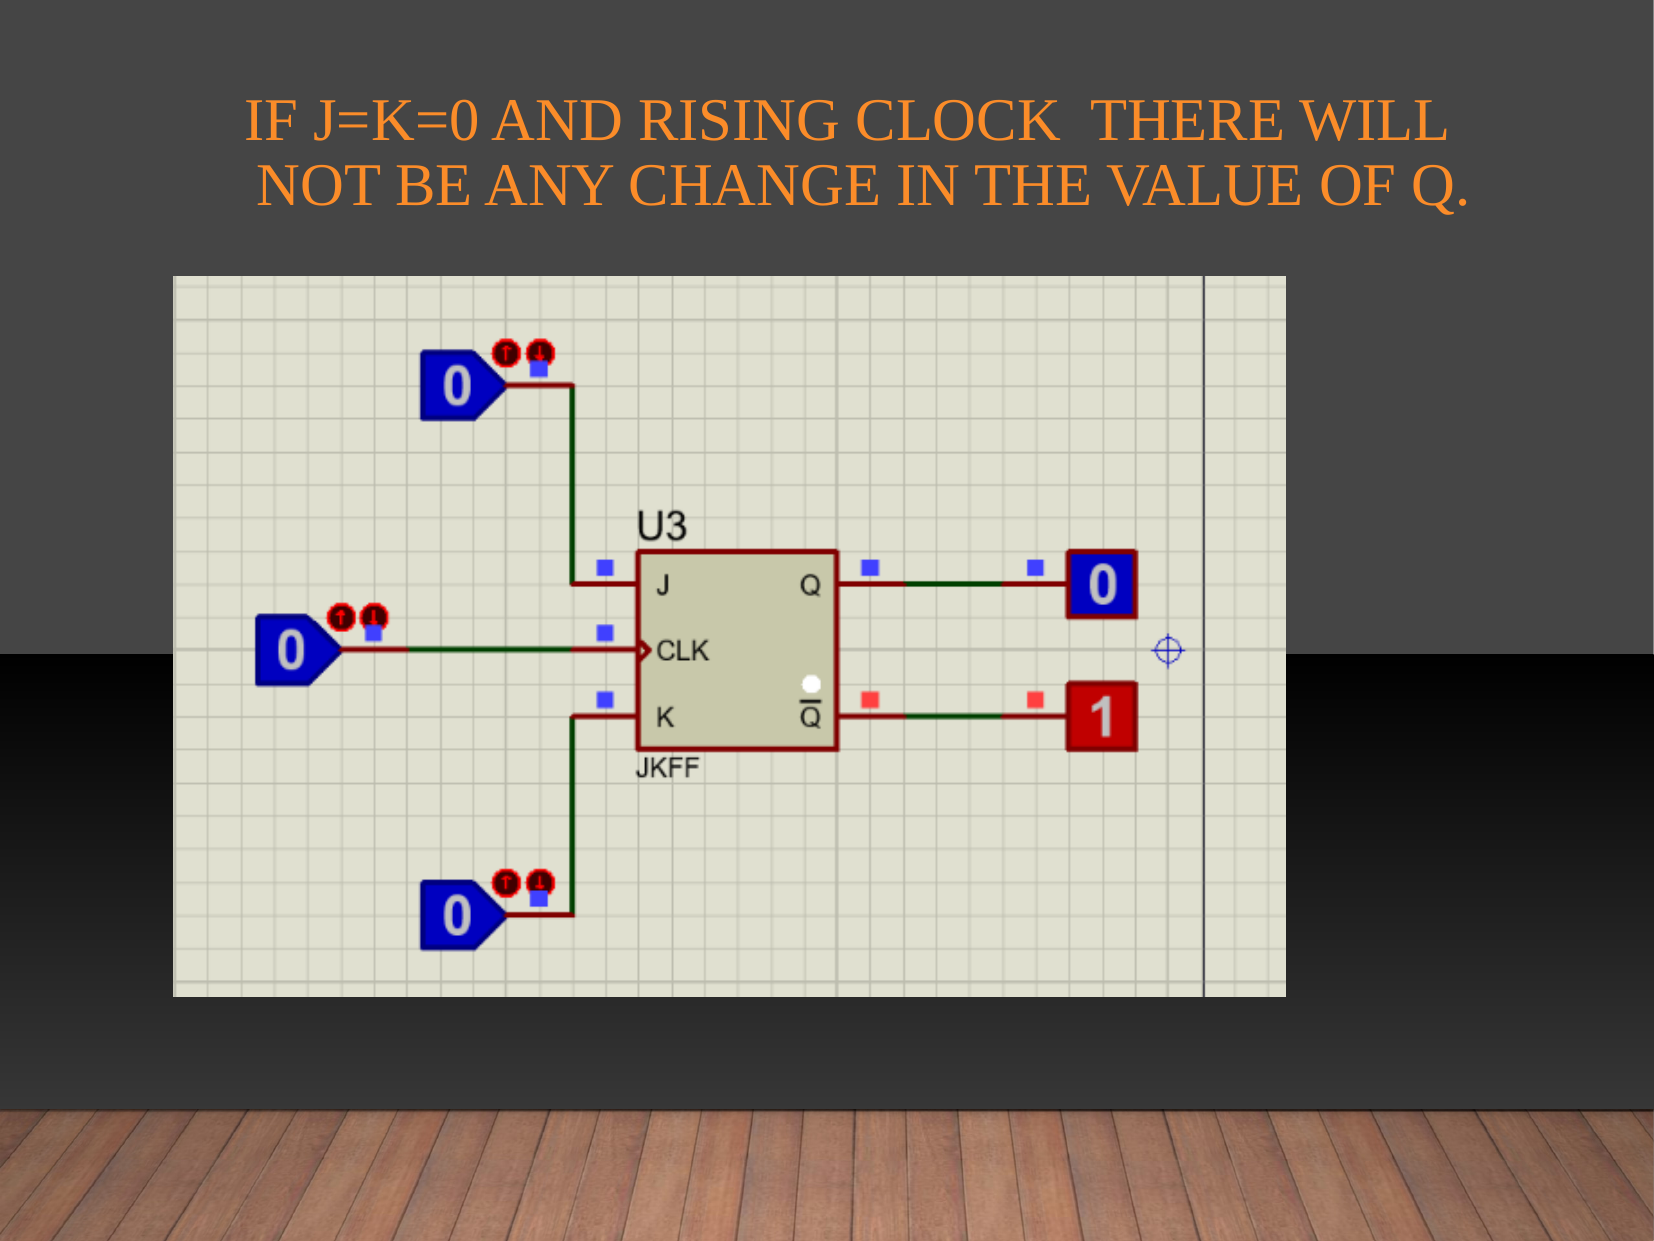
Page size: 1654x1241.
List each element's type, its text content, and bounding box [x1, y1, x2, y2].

picture [173, 276, 1286, 997]
title if j=K=0 and rising clock there will not be any change in the value of Q. [0, 49, 1489, 257]
